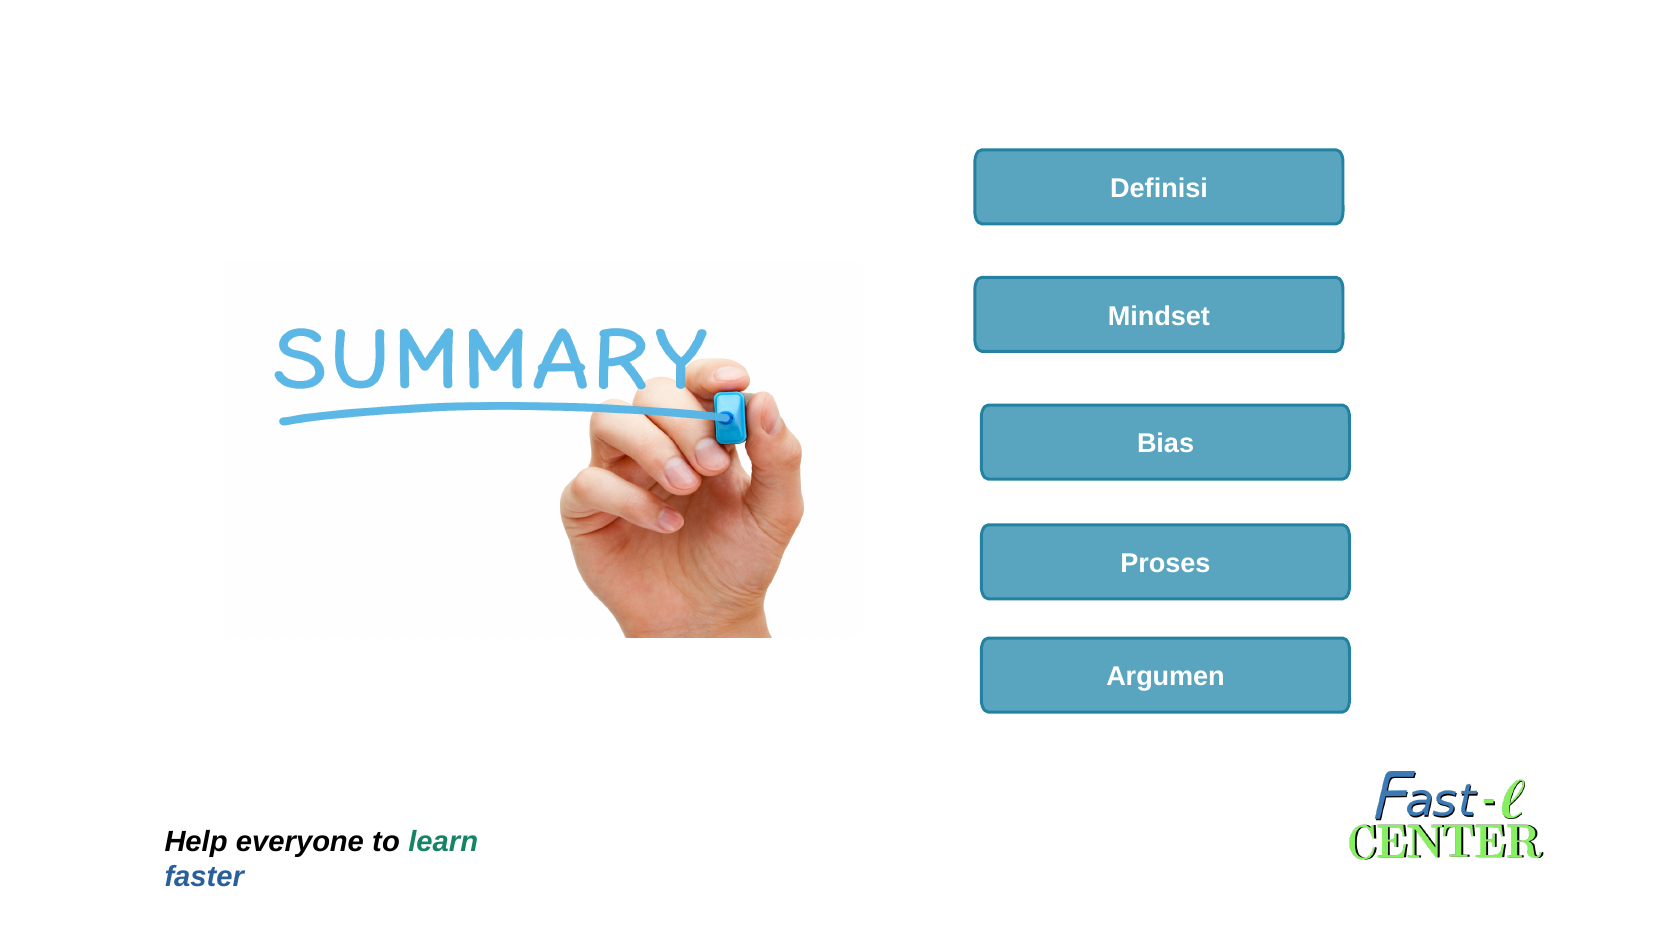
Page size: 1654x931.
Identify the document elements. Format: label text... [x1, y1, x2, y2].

picture [1349, 771, 1544, 862]
picture [224, 262, 863, 638]
text_box Help everyone to learn faster [149, 815, 581, 863]
text_box Bias [981, 405, 1350, 480]
text_box Mindset [974, 277, 1344, 352]
text_box Argumen [981, 638, 1350, 713]
text_box Definisi [974, 149, 1344, 224]
text_box Proses [981, 524, 1350, 599]
